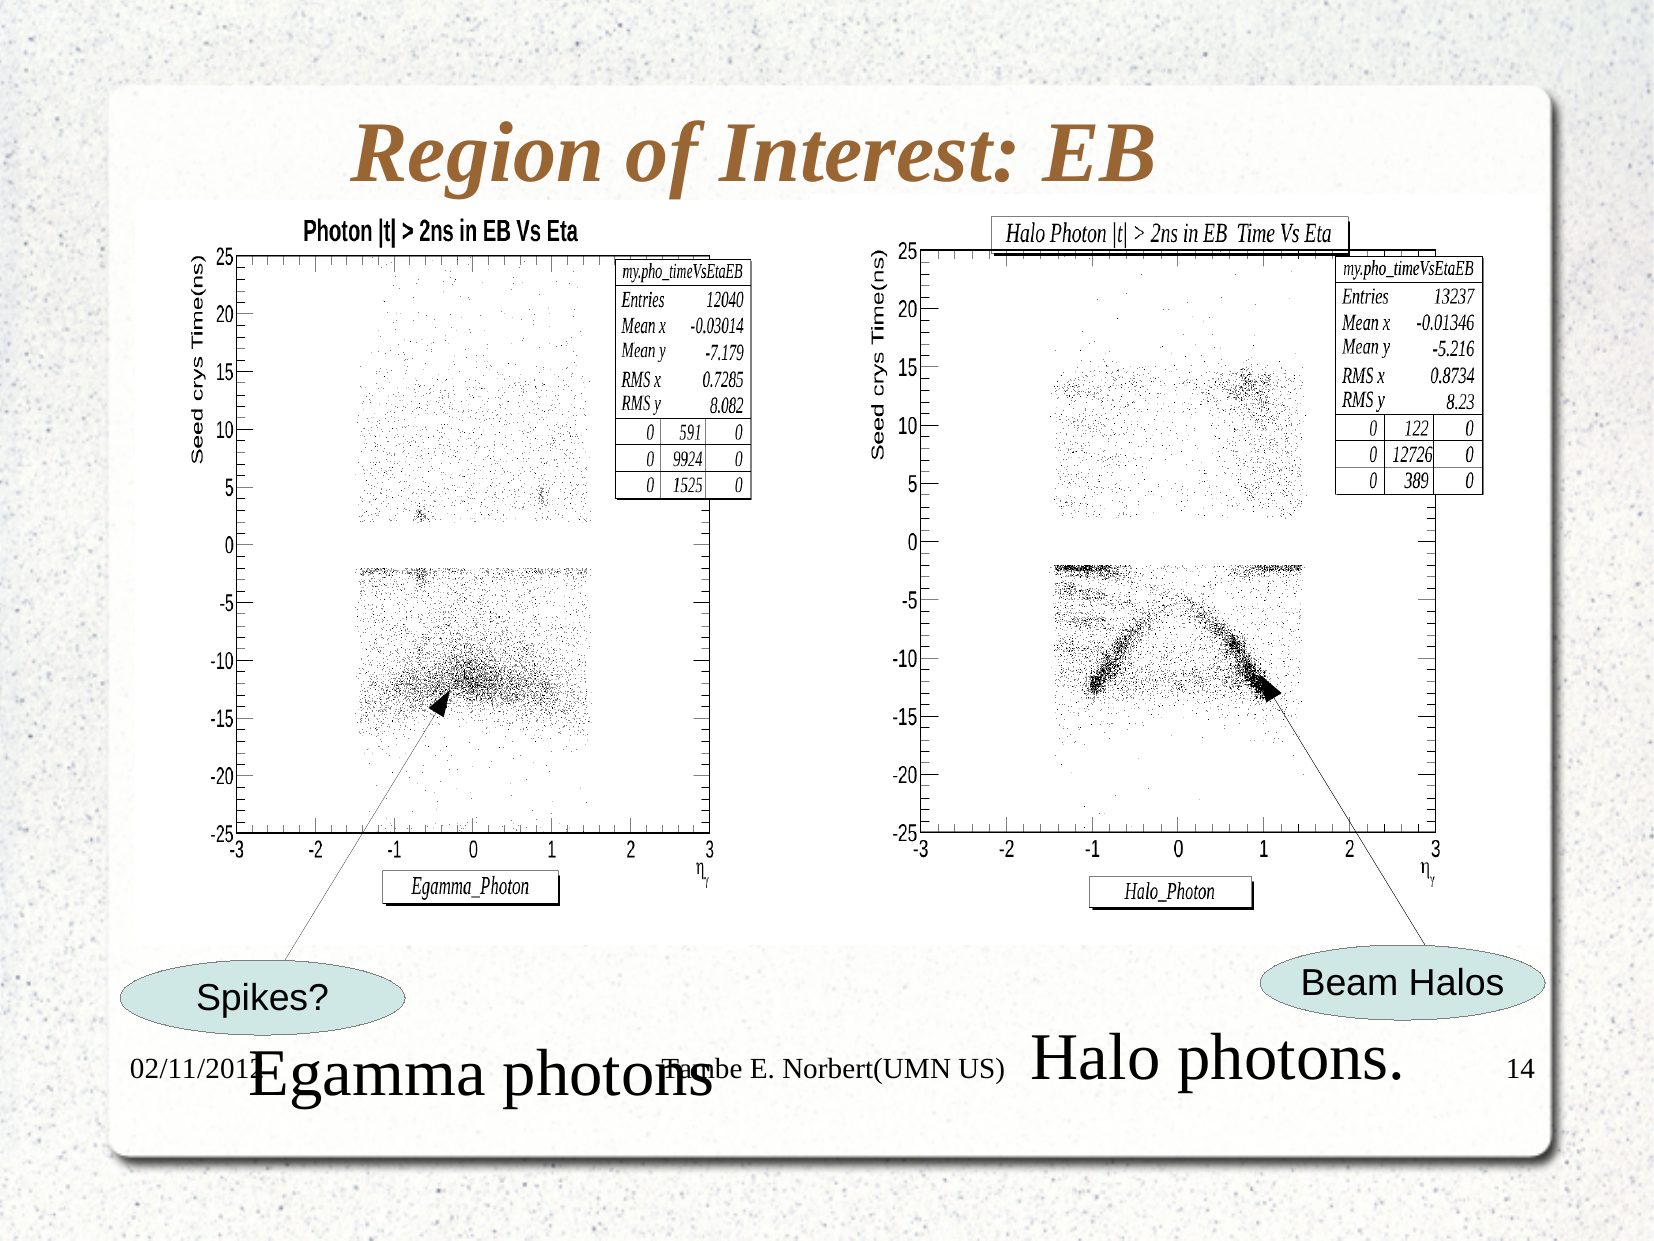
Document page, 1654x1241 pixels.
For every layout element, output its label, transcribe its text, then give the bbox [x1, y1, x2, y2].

picture [0, 0, 1654, 1241]
text_box Spikes? [120, 960, 406, 1036]
text_box Beam Halos [1260, 946, 1546, 1021]
list Halo photons. [960, 1020, 1486, 1095]
list Egamma photons [177, 1035, 721, 1111]
title Region of Interest: EB [270, 105, 1261, 200]
